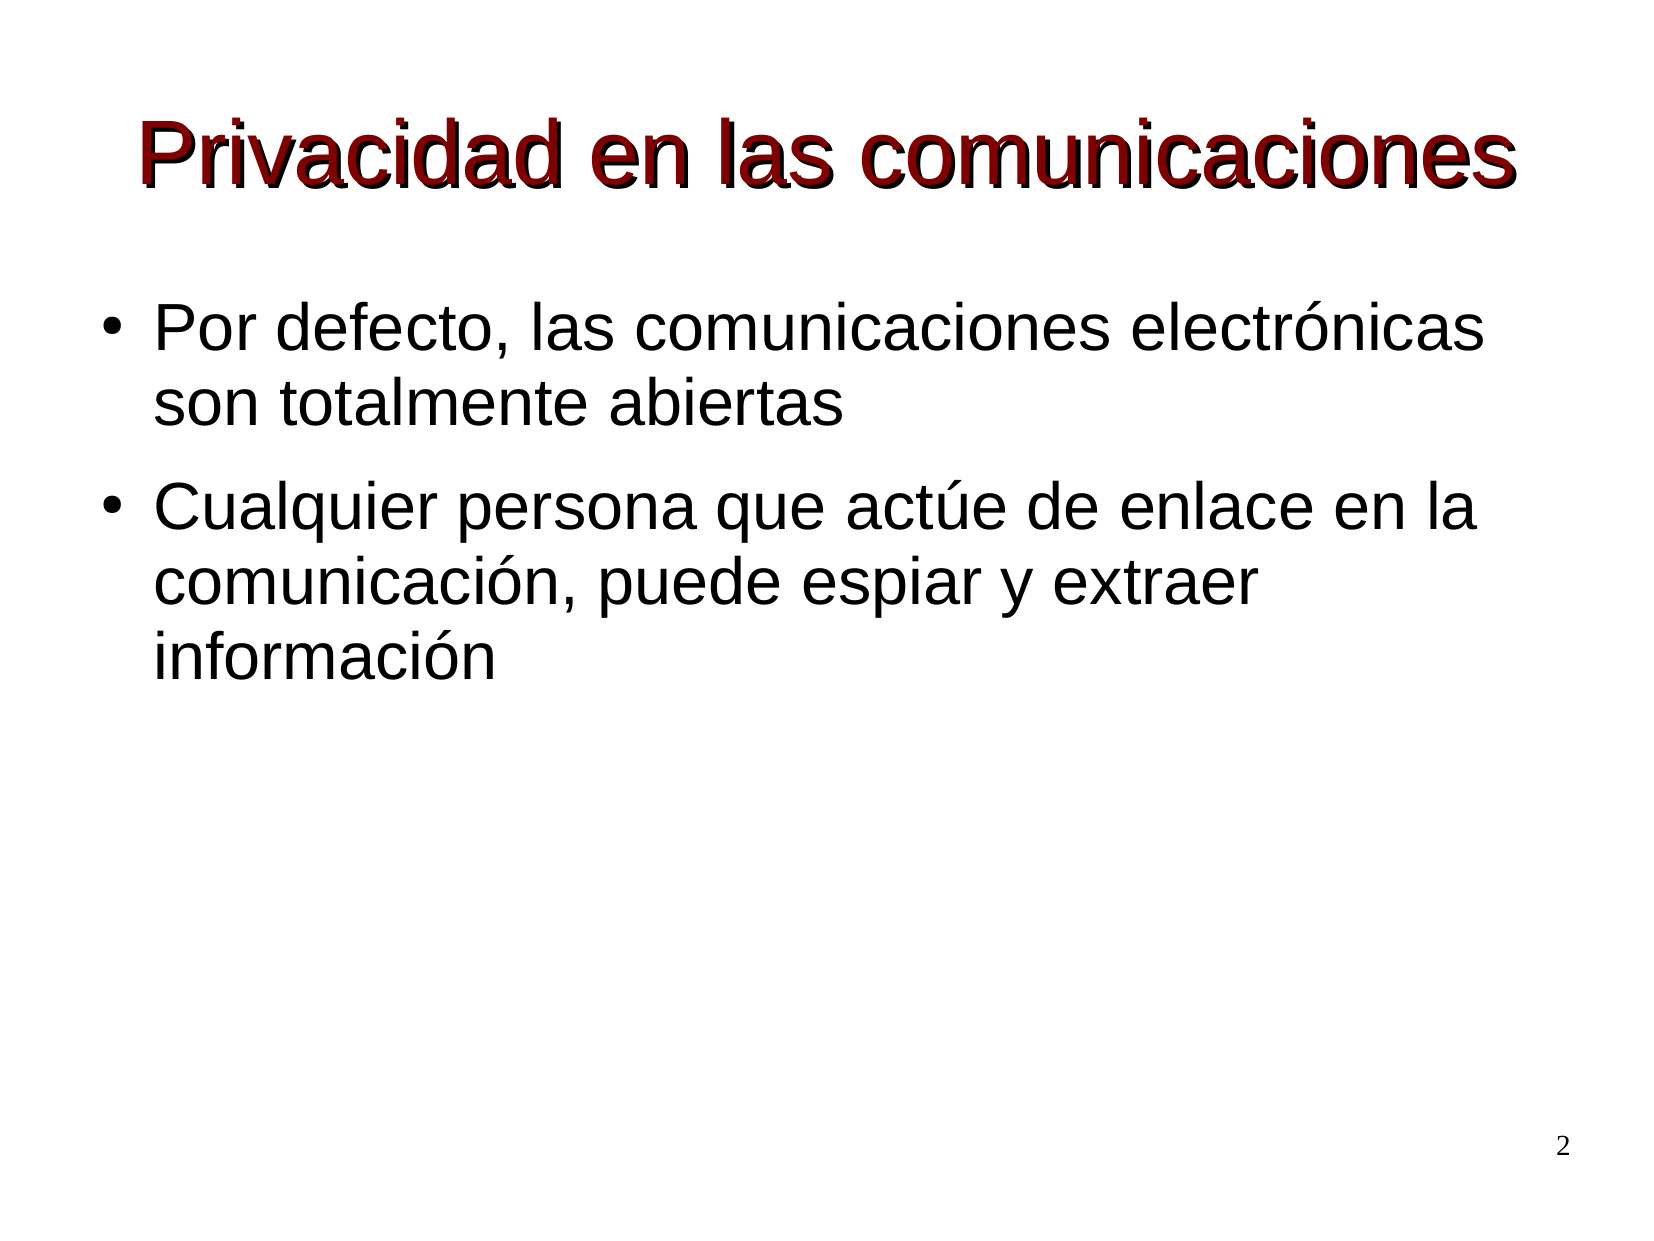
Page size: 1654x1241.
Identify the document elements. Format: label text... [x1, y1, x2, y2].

list Por defecto, las comunicaciones electrónicas son totalmente abiertas Cualquier persona que actúe de enlace en la comunicación, puede espiar y extraer información [82, 290, 1571, 1094]
title Privacidad en las comunicaciones [82, 49, 1571, 257]
